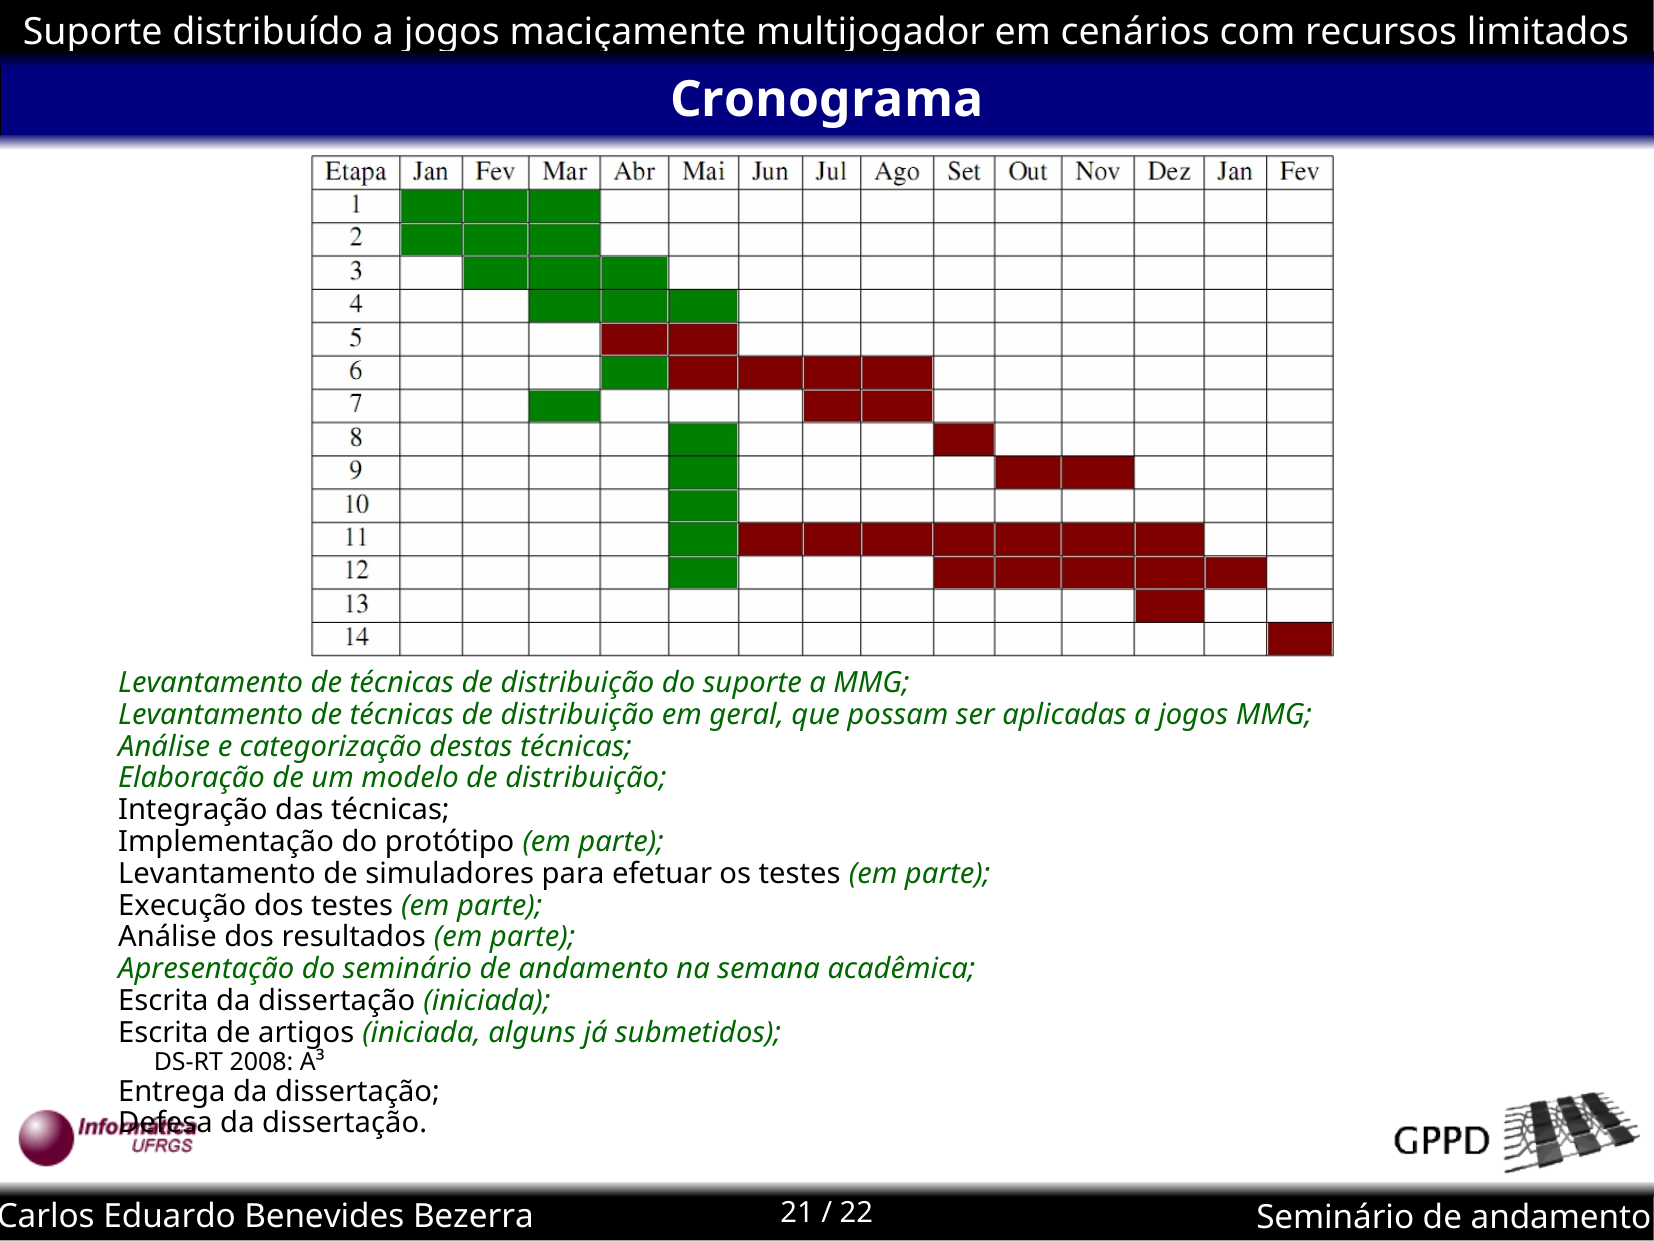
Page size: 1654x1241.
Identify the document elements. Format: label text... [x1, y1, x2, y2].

picture [307, 151, 1336, 658]
list Levantamento de técnicas de distribuição do suporte a MMG; Levantamento de técnicas de distribuição em geral, que possam ser aplicadas a jogos MMG; Análise e categorização destas técnicas; Elaboração de um modelo de distribuição; Integração das técnicas; Implementação do protótipo (em parte); Levantamento de simuladores para efetuar os testes (em parte); Execução dos testes (em parte); Análise dos resultados (em parte); Apresentação do seminário de andamento na semana acadêmica; Escrita da dissertação (iniciada); Escrita de artigos (iniciada, alguns já submetidos); DS-RT 2008: A³ Entrega da dissertação; Defesa da dissertação. [82, 667, 1571, 1117]
title Cronograma [0, 62, 1654, 133]
picture [5, 1096, 213, 1176]
picture [143, 1118, 151, 1123]
picture [1393, 1091, 1642, 1176]
picture [169, 1118, 177, 1123]
picture [123, 1117, 135, 1130]
picture [200, 1124, 207, 1130]
